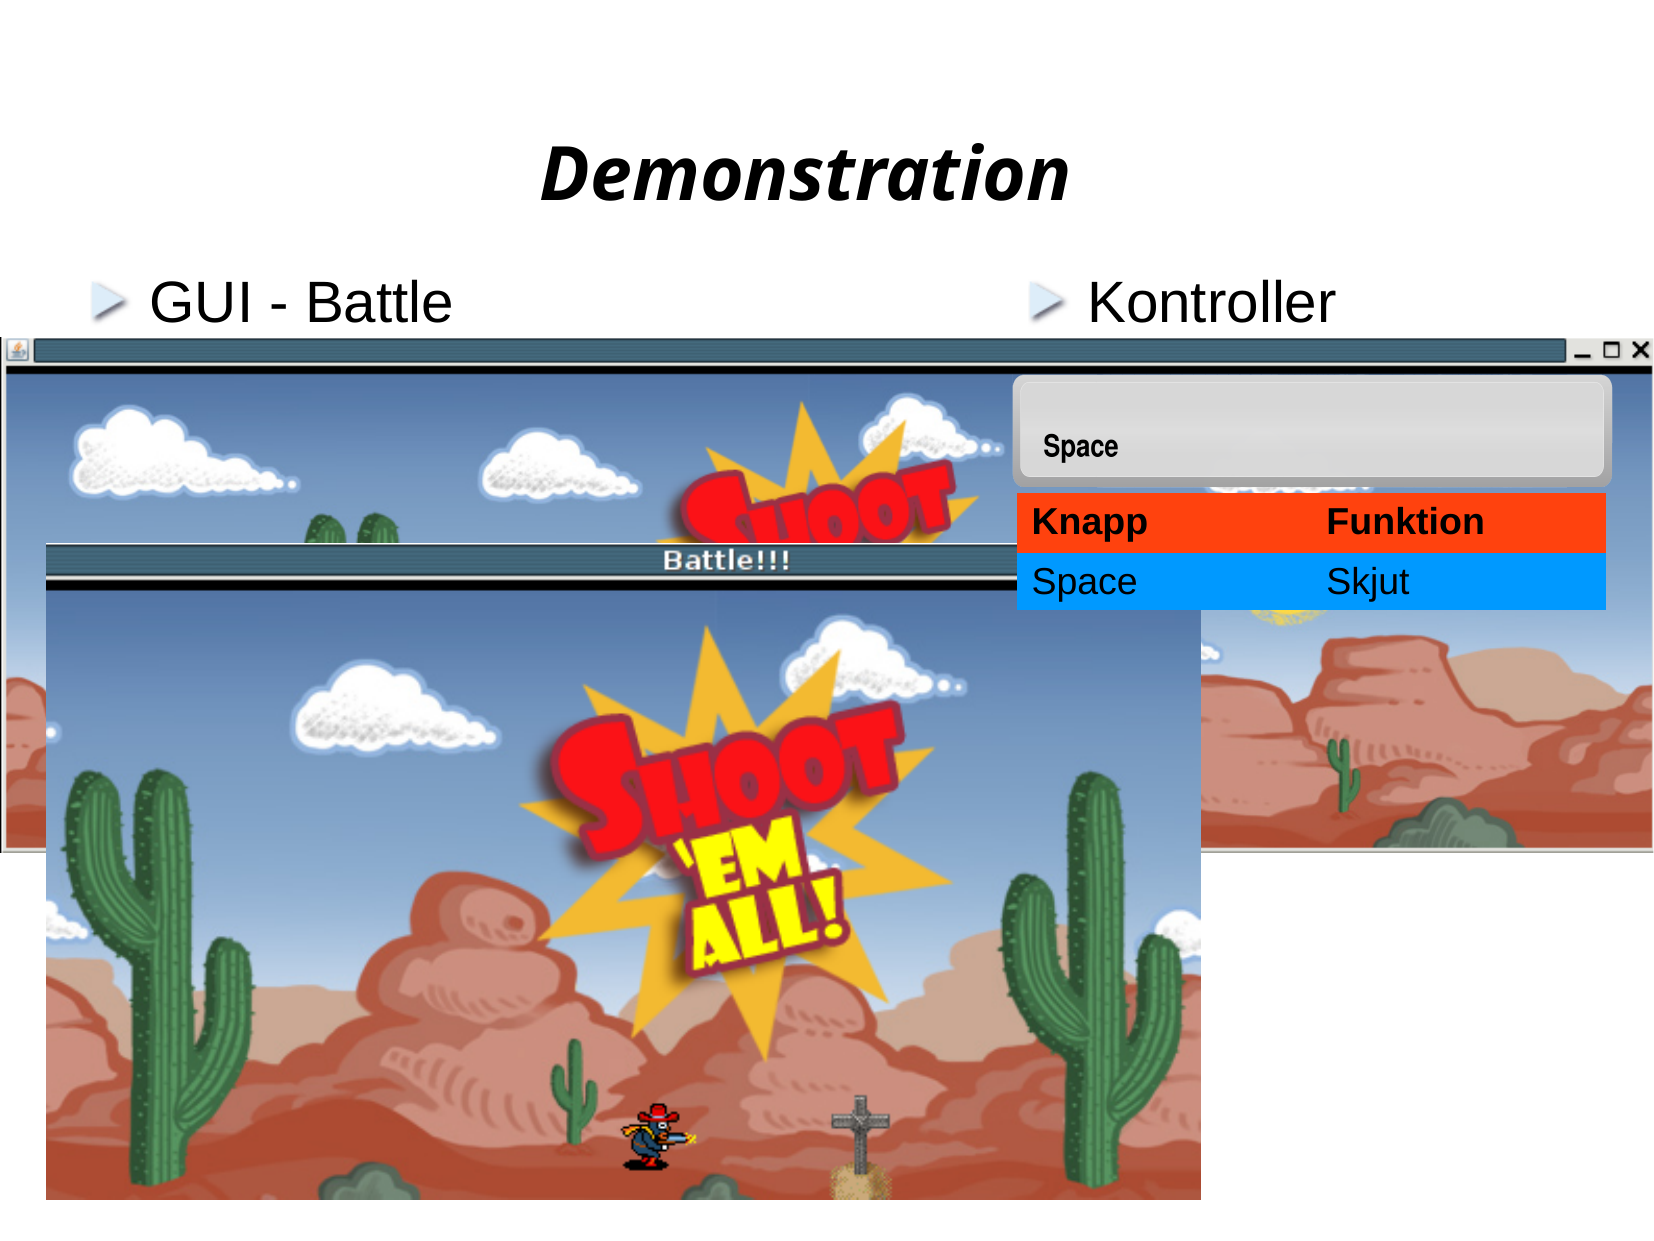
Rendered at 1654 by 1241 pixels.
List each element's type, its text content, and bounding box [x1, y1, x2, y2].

table_cell Skjut [1312, 553, 1606, 610]
table_cell Space [1017, 553, 1312, 610]
text_box Demonstration [150, 112, 1463, 213]
picture [0, 337, 1654, 1201]
table_header Knapp [1017, 493, 1312, 553]
text_box Kontroller [1012, 262, 1426, 343]
text_box GUI - Battle [75, 262, 638, 343]
table_header Funktion [1312, 493, 1606, 553]
